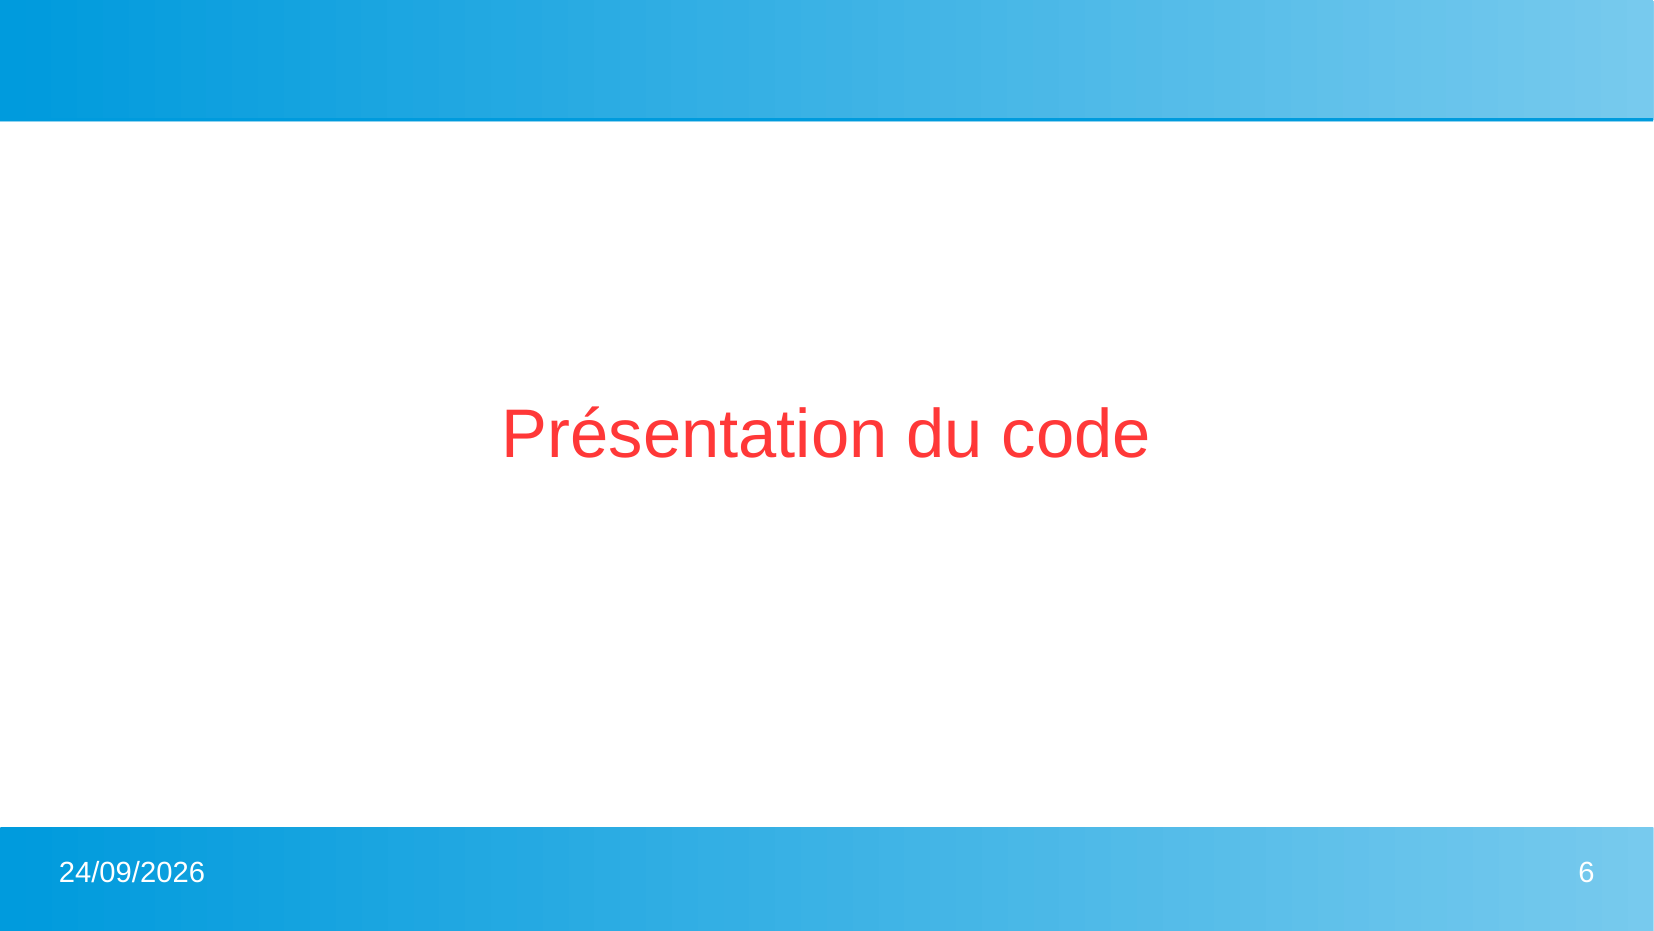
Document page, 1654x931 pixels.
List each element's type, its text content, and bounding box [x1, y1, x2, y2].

title Présentation du code [59, 394, 1595, 473]
